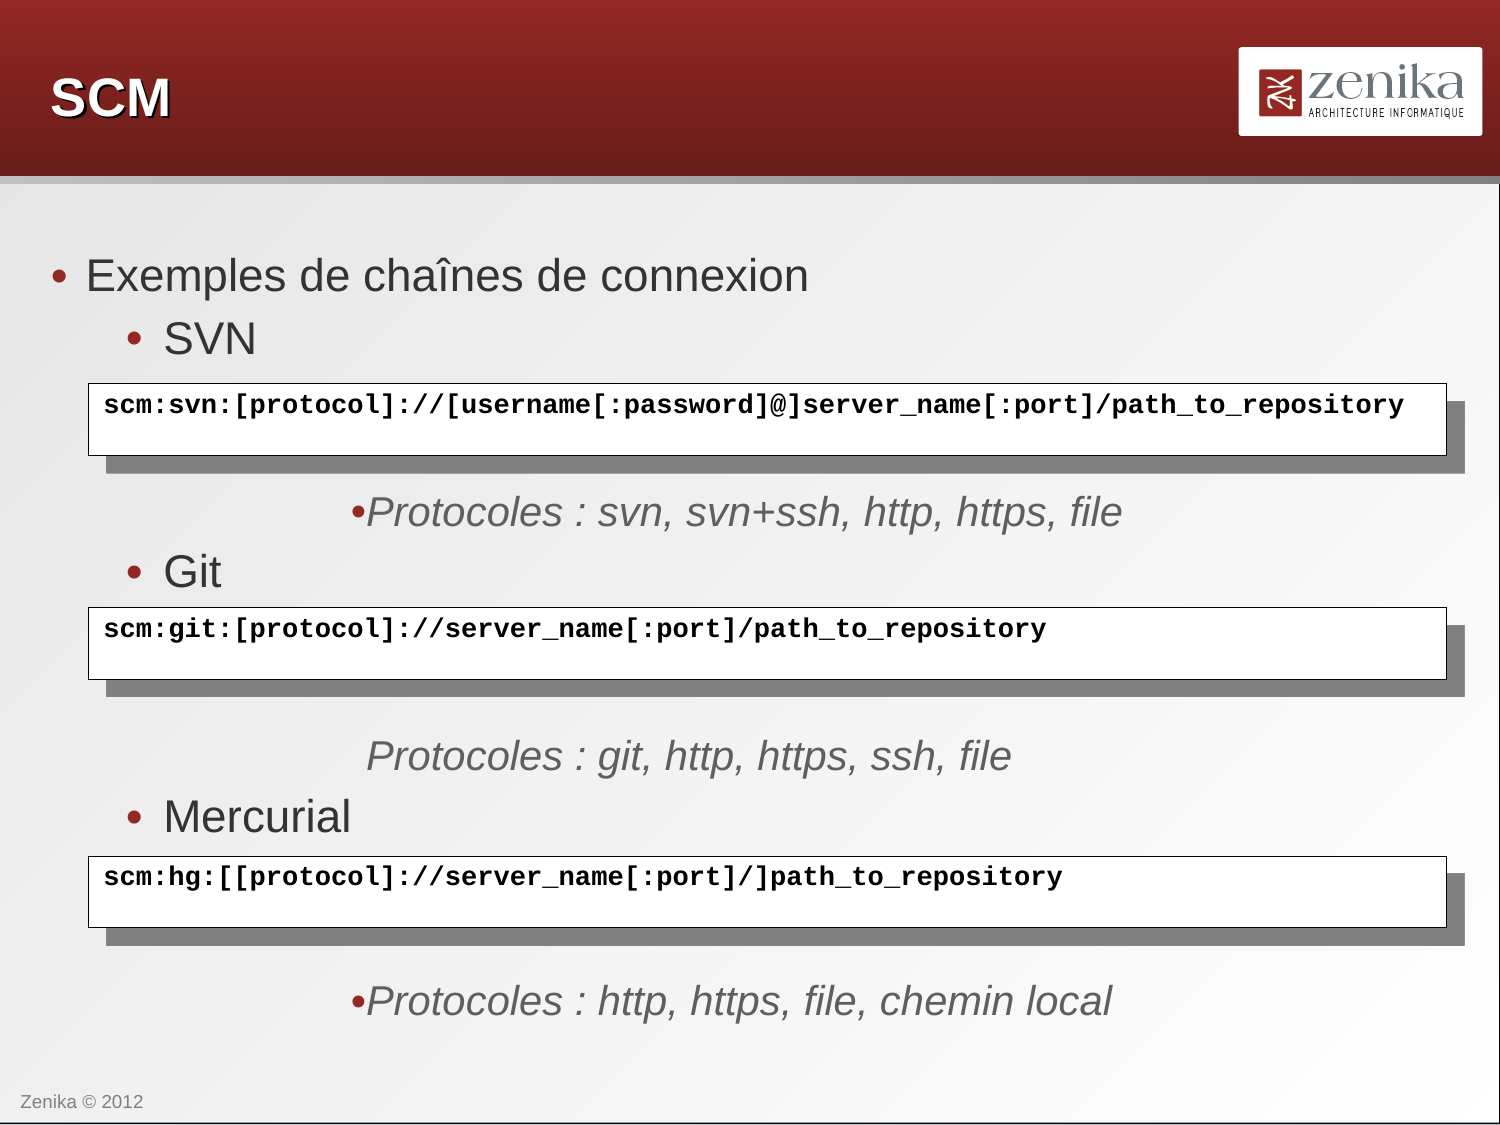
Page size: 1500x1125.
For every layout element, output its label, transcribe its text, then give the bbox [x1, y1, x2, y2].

picture [1257, 58, 1464, 125]
list Exemples de chaînes de connexion SVN Protocoles : svn, svn+ssh, http, https, file Git Protocoles : git, http, https, ssh, file Mercurial Protocoles : http, https, file, chemin local [50, 249, 1435, 1079]
text_box scm:svn:[protocol]://[username[:password]@]server_name[:port]/path_to_repository [88, 383, 1447, 456]
title SCM [50, 15, 1206, 180]
text_box scm:git:[protocol]://server_name[:port]/path_to_repository [88, 607, 1447, 680]
text_box scm:hg:[[protocol]://server_name[:port]/]path_to_repository [88, 856, 1447, 928]
